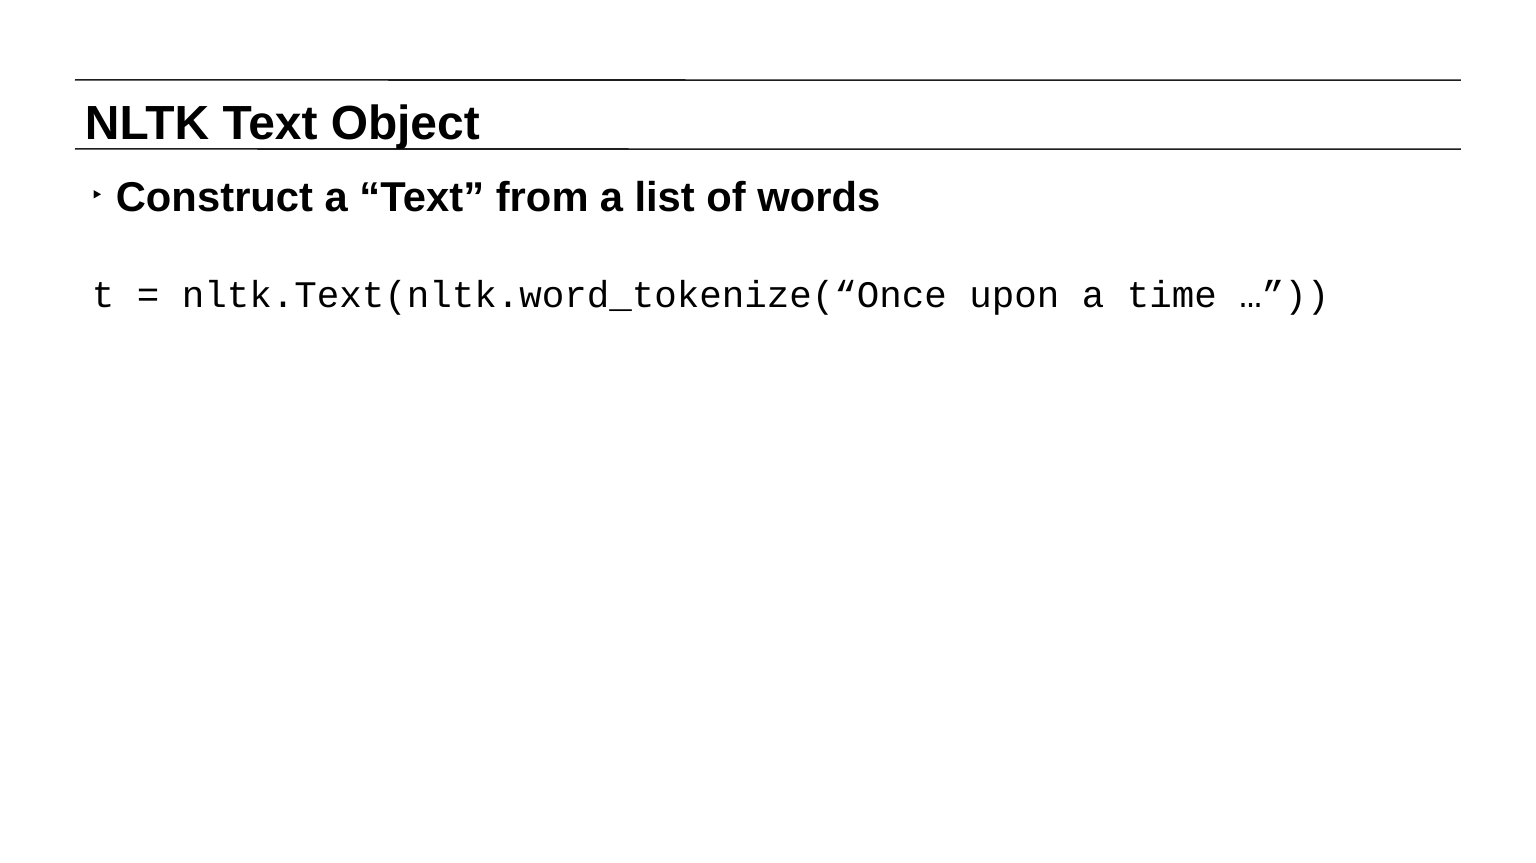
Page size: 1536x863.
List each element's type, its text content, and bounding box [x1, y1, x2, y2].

list Construct a “Text” from a list of words t = nltk.Text(nltk.word_tokenize(“Once upon a time …”)) [76, 161, 1460, 823]
title NLTK Text Object [76, 82, 1369, 161]
